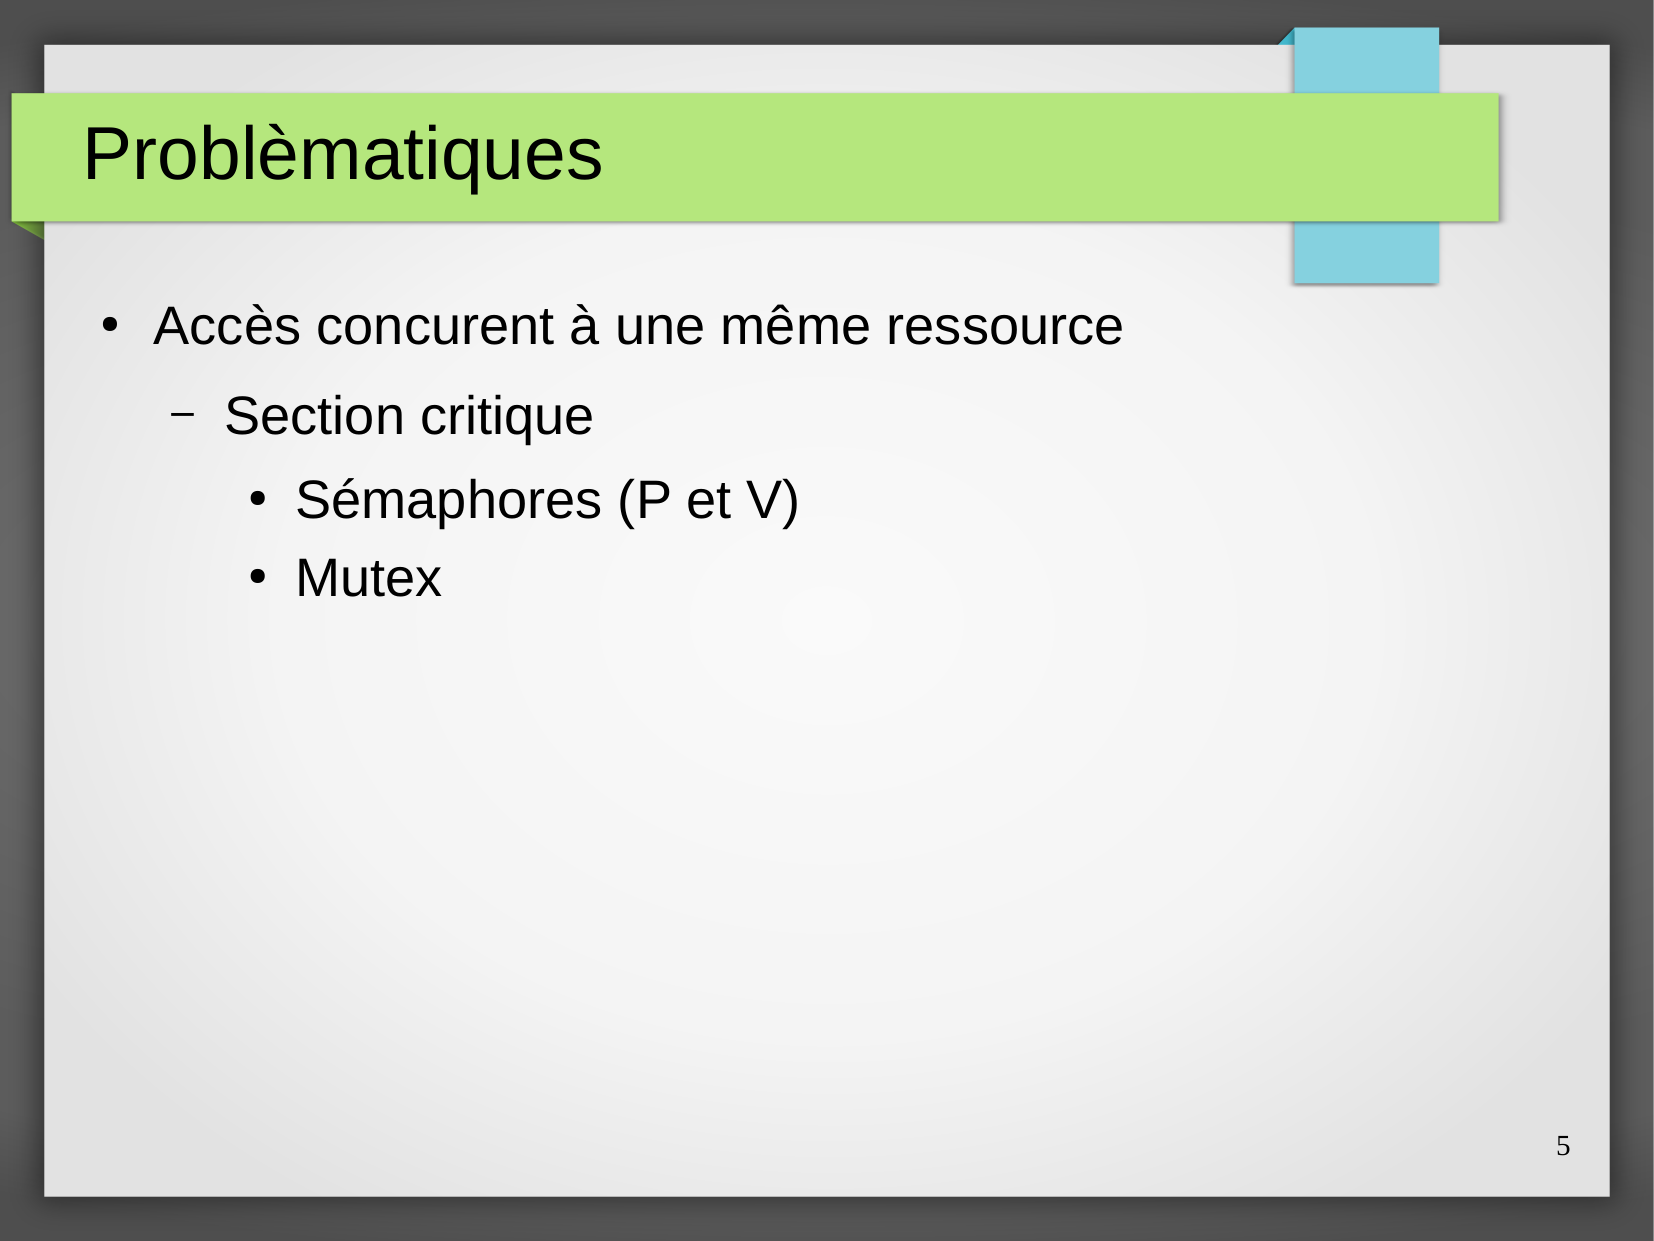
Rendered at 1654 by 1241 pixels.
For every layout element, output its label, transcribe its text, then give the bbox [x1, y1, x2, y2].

picture [0, 0, 1654, 1241]
title Problèmatiques [82, 94, 1264, 213]
list Accès concurent à une même ressource Section critique Sémaphores (P et V) Mutex [82, 295, 1571, 1015]
